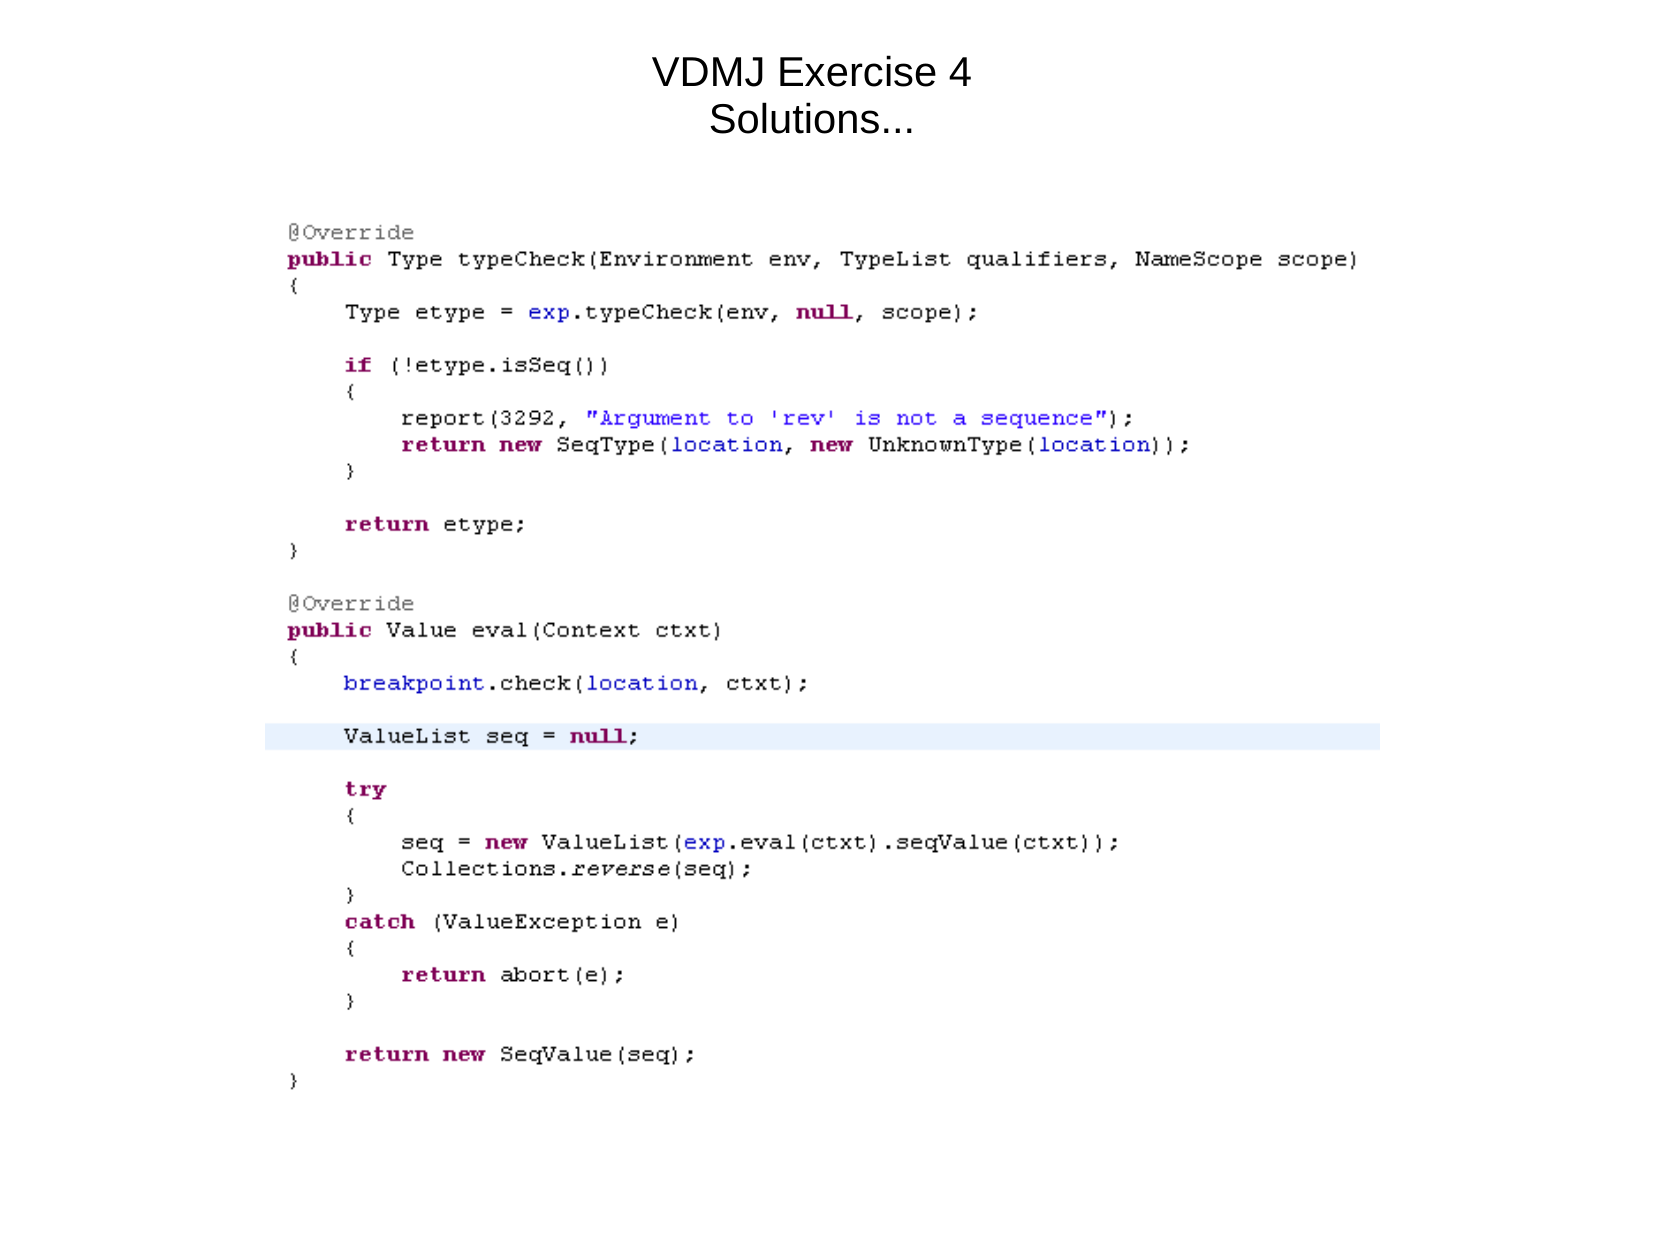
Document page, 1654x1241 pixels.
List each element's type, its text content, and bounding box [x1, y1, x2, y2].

text_box VDMJ Exercise 4 Solutions... [531, 41, 1093, 150]
picture [265, 206, 1380, 1109]
